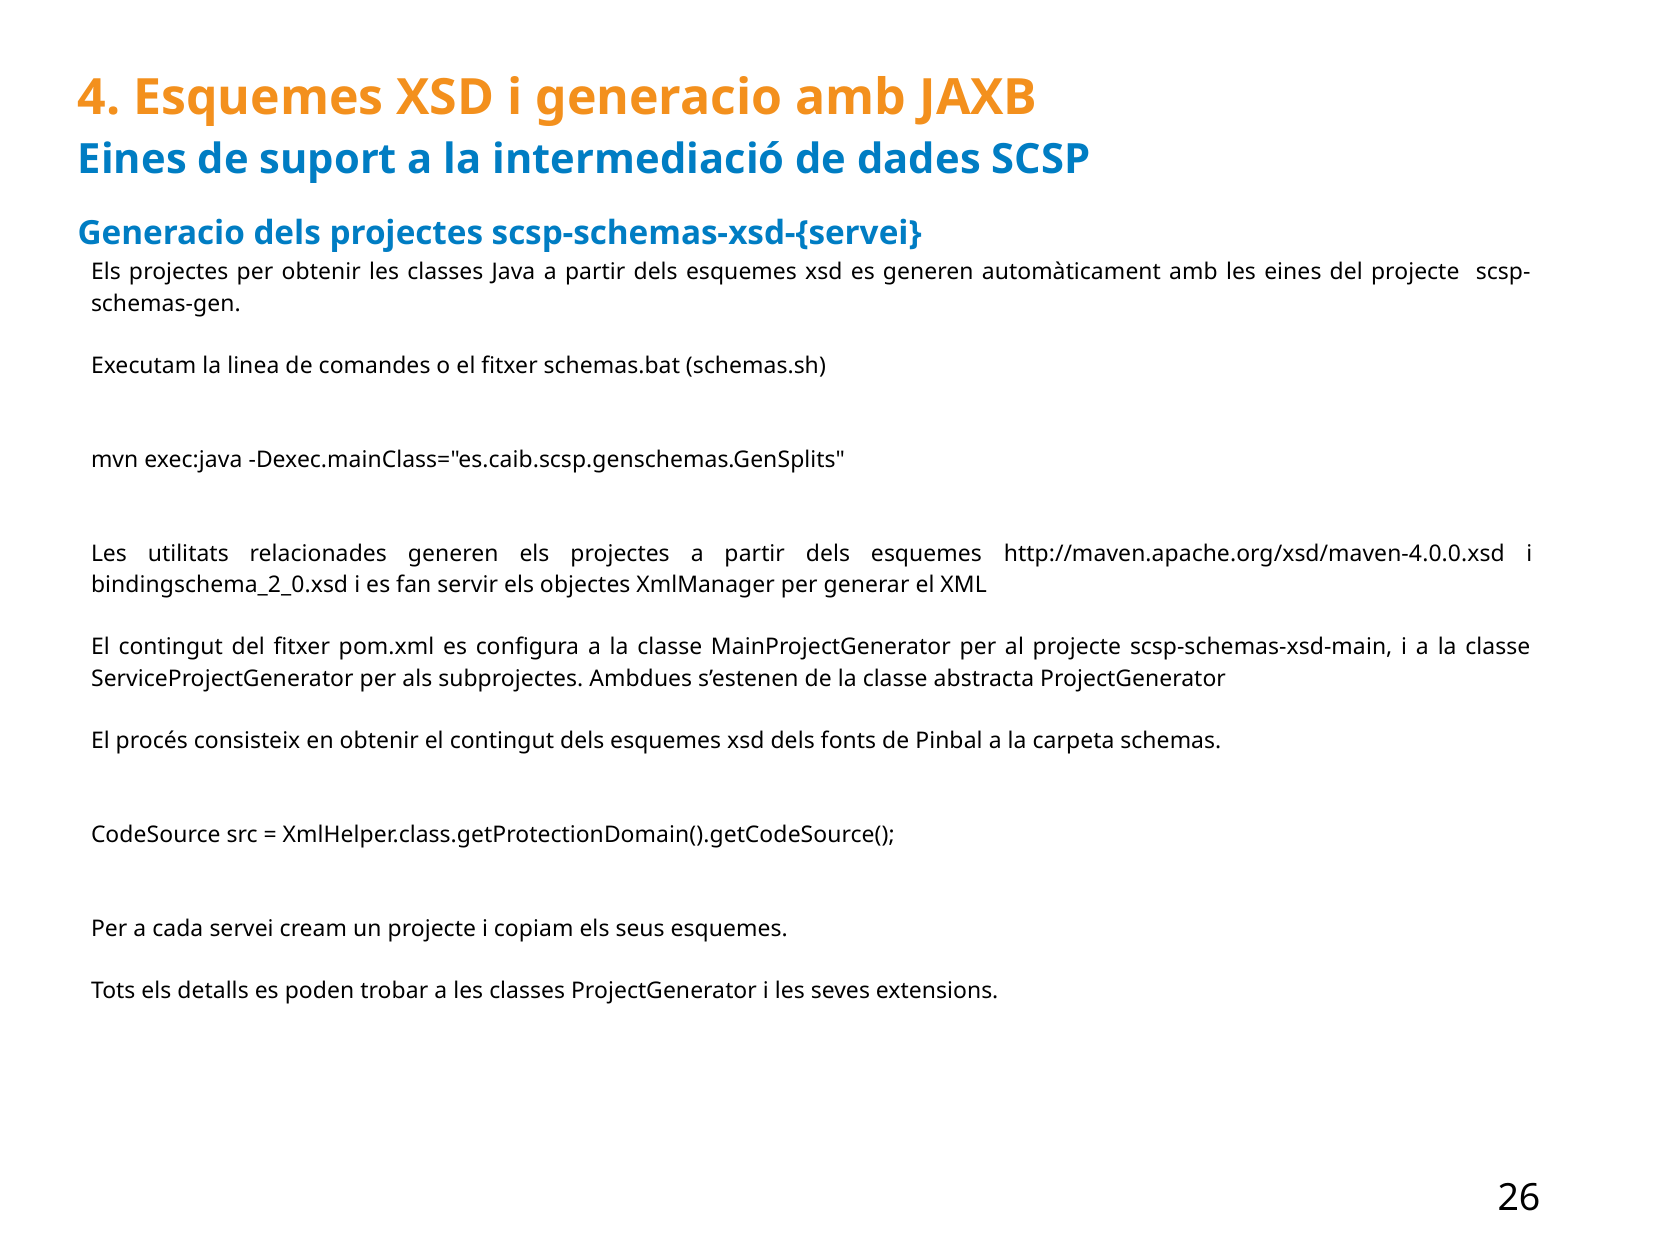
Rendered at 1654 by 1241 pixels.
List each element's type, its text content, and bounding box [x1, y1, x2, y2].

text_box <número> [1482, 1163, 1654, 1229]
text_box 4. Esquemes XSD i generacio amb JAXB Eines de suport a la intermediació de dades SCSP Generacio dels projectes scsp-schemas-xsd-{servei} [63, 53, 1535, 148]
text_box Els projectes per obtenir les classes Java a partir dels esquemes xsd es generen automàticament amb les eines del projecte scsp-schemas-gen. Executam la linea de comandes o el fitxer schemas.bat (schemas.sh) mvn exec:java -Dexec.mainClass="es.caib.scsp.genschemas.GenSplits" Les utilitats relacionades generen els projectes a partir dels esquemes http://maven.apache.org/xsd/maven-4.0.0.xsd i bindingschema_2_0.xsd i es fan servir els objectes XmlManager per generar el XML El contingut del fitxer pom.xml es configura a la classe MainProjectGenerator per al projecte scsp-schemas-xsd-main, i a la classe ServiceProjectGenerator per als subprojectes. Ambdues s’estenen de la classe abstracta ProjectGenerator El procés consisteix en obtenir el contingut dels esquemes xsd dels fonts de Pinbal a la carpeta schemas. CodeSource src = XmlHelper.class.getProtectionDomain().getCodeSource(); Per a cada servei cream un projecte i copiam els seus esquemes. Tots els detalls es poden trobar a les classes ProjectGenerator i les seves extensions. [76, 248, 1548, 1096]
